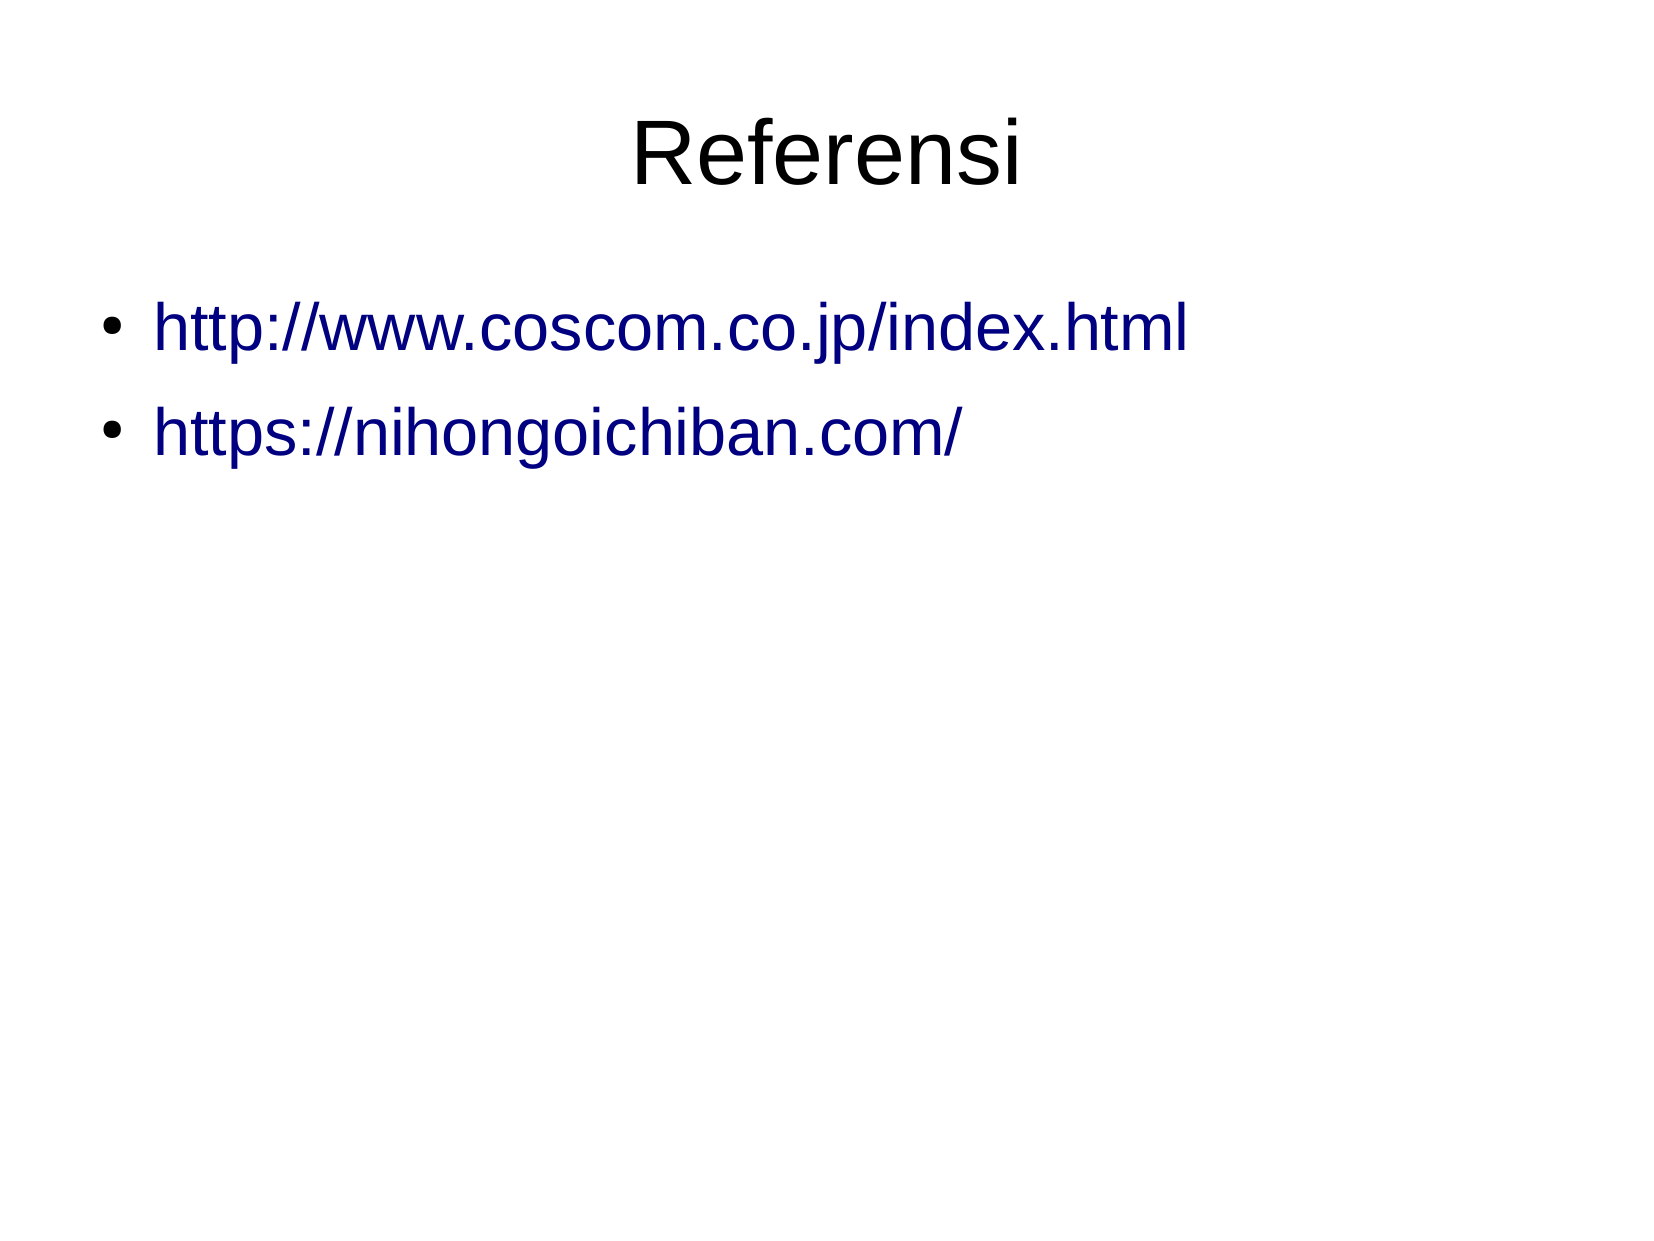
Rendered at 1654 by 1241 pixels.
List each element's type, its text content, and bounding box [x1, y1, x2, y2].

title Referensi [82, 49, 1571, 257]
list http://www.coscom.co.jp/index.html https://nihongoichiban.com/ [82, 290, 1571, 1010]
